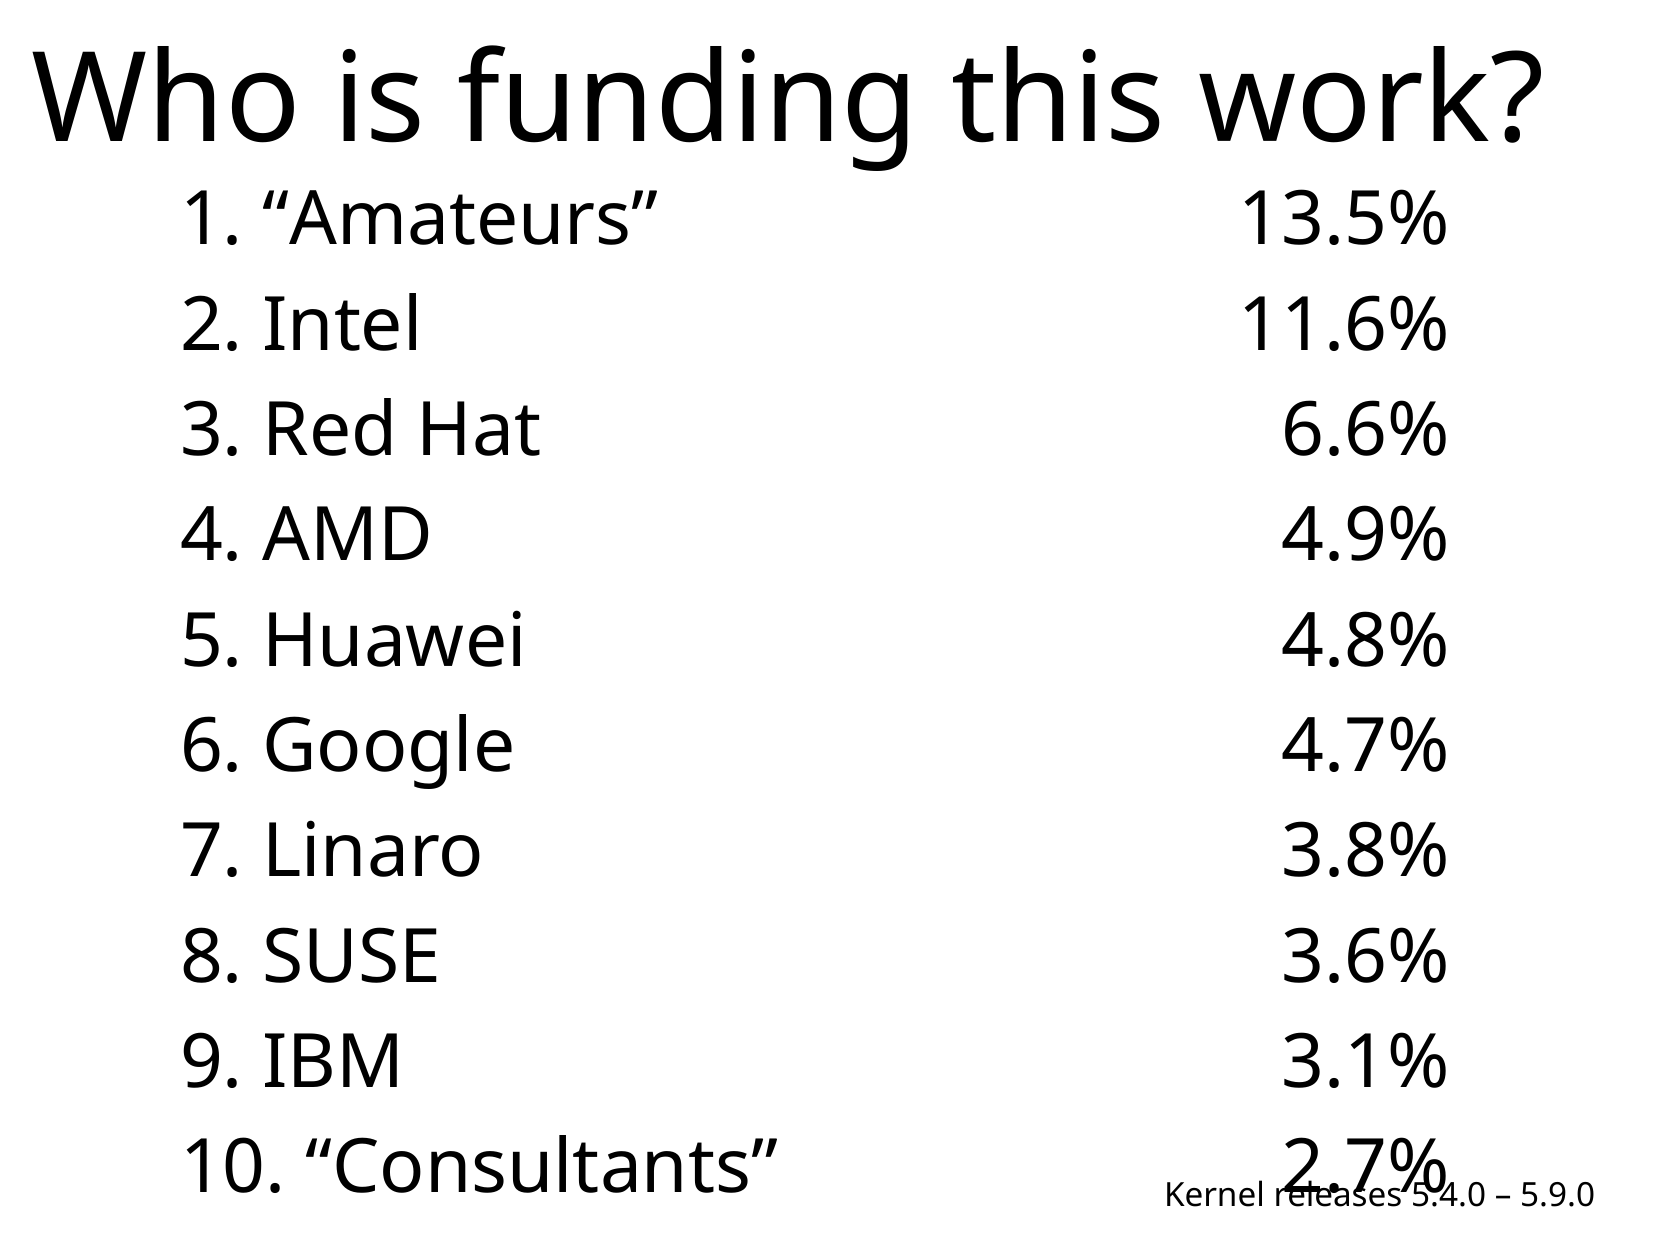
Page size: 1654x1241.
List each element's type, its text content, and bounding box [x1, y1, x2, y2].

table_cell 6.6% [1168, 375, 1456, 480]
text_box Kernel releases 5.4.0 – 5.9.0 [1149, 1163, 1651, 1237]
table_cell 10. “Consultants” [174, 1113, 1168, 1218]
table_cell 3. Red Hat [174, 375, 1168, 480]
table_cell 11.6% [1168, 270, 1456, 375]
table_cell 2.7% [1168, 1113, 1456, 1218]
table_cell 4.9% [1168, 480, 1456, 586]
table_cell 3.8% [1168, 797, 1456, 902]
table_cell 4.8% [1168, 586, 1456, 691]
table_cell 9. IBM [174, 1007, 1168, 1113]
table_cell 4. AMD [174, 480, 1168, 586]
table_cell 7. Linaro [174, 797, 1168, 902]
text_box Who is funding this work? [16, 0, 1638, 221]
table_cell 8. SUSE [174, 902, 1168, 1007]
table_header 13.5% [1168, 164, 1456, 270]
table_cell 5. Huawei [174, 586, 1168, 691]
table_cell 6. Google [174, 691, 1168, 797]
table_header 1. “Amateurs” [174, 164, 1168, 270]
table_cell 3.6% [1168, 902, 1456, 1007]
table_cell 2. Intel [174, 270, 1168, 375]
table_cell 3.1% [1168, 1007, 1456, 1113]
table_cell 4.7% [1168, 691, 1456, 797]
